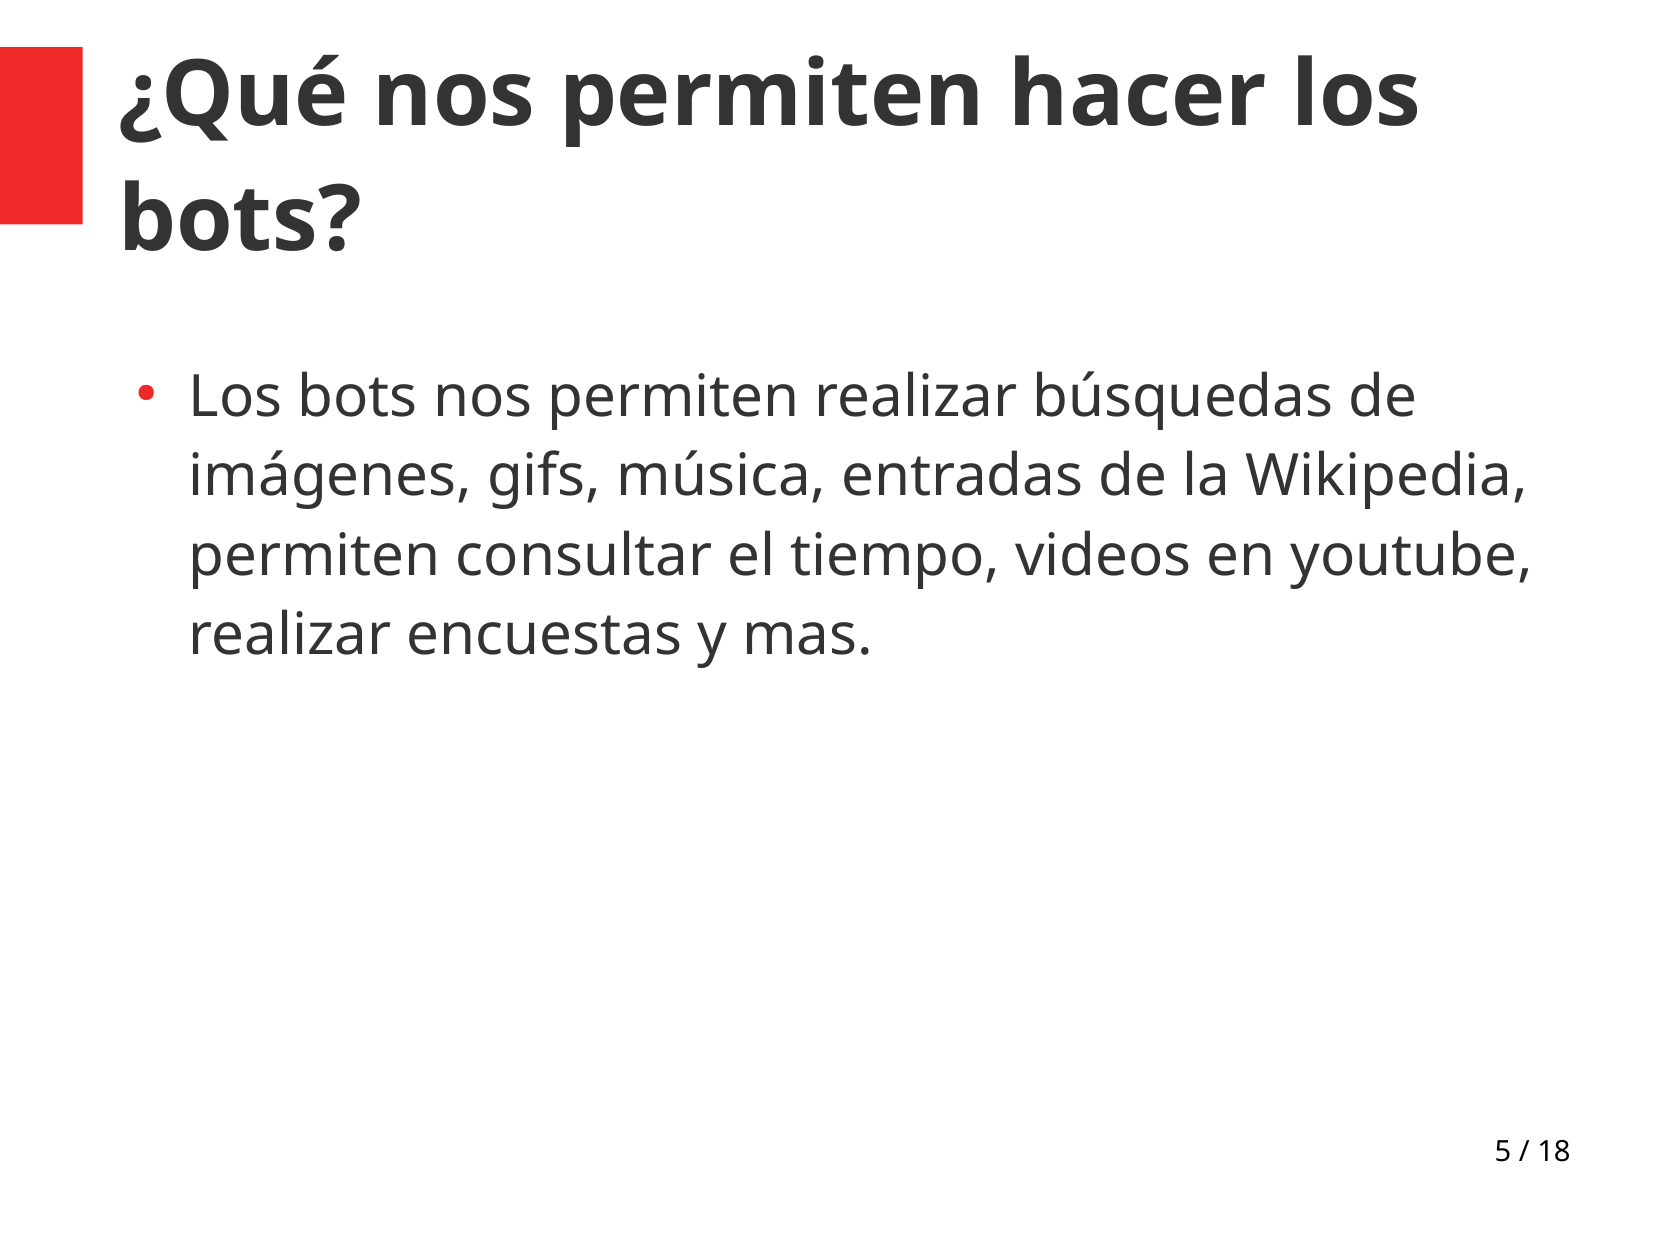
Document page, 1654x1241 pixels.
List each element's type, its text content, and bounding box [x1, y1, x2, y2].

title ¿Qué nos permiten hacer los bots? [118, 45, 1571, 260]
list Los bots nos permiten realizar búsquedas de imágenes, gifs, música, entradas de la Wikipedia, permiten consultar el tiempo, videos en youtube, realizar encuestas y mas. [118, 354, 1536, 1074]
